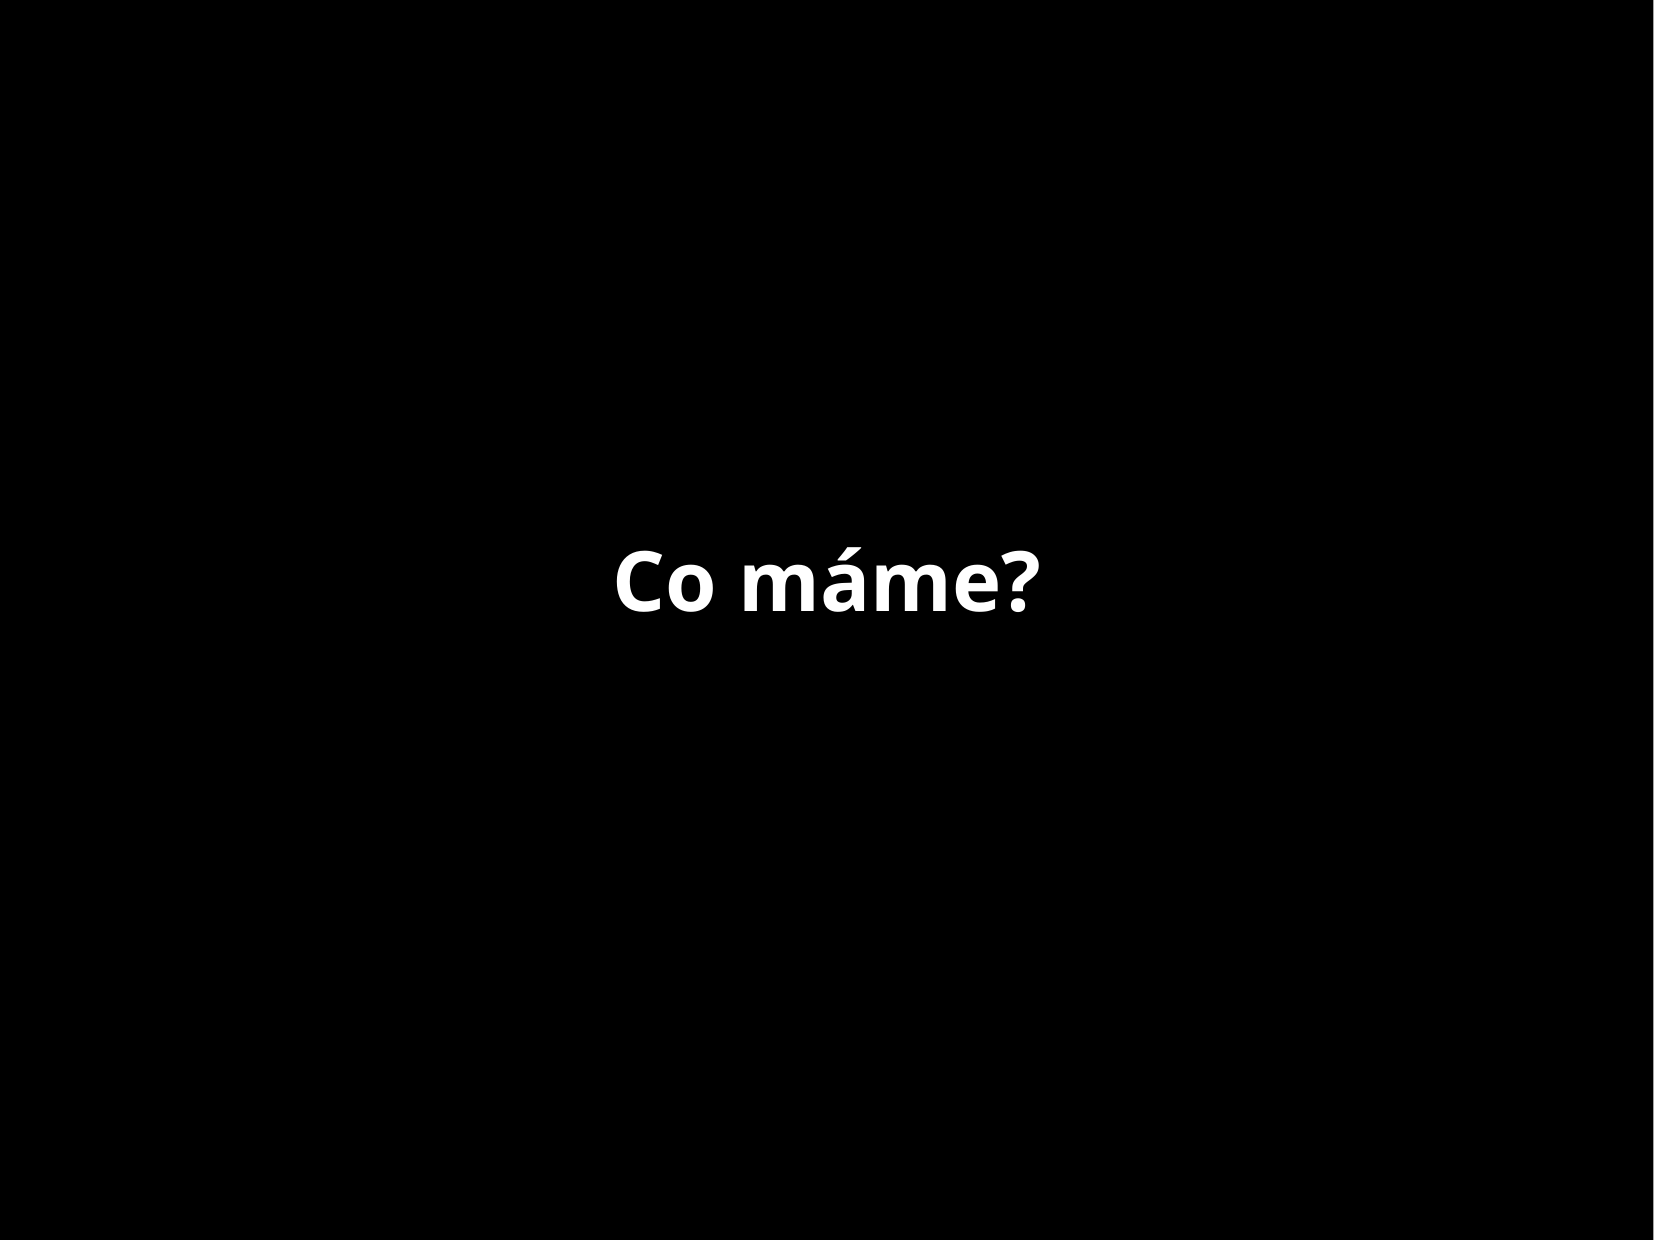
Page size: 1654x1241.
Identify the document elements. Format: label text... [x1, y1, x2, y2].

subtitle Co máme? [82, 49, 1571, 1109]
